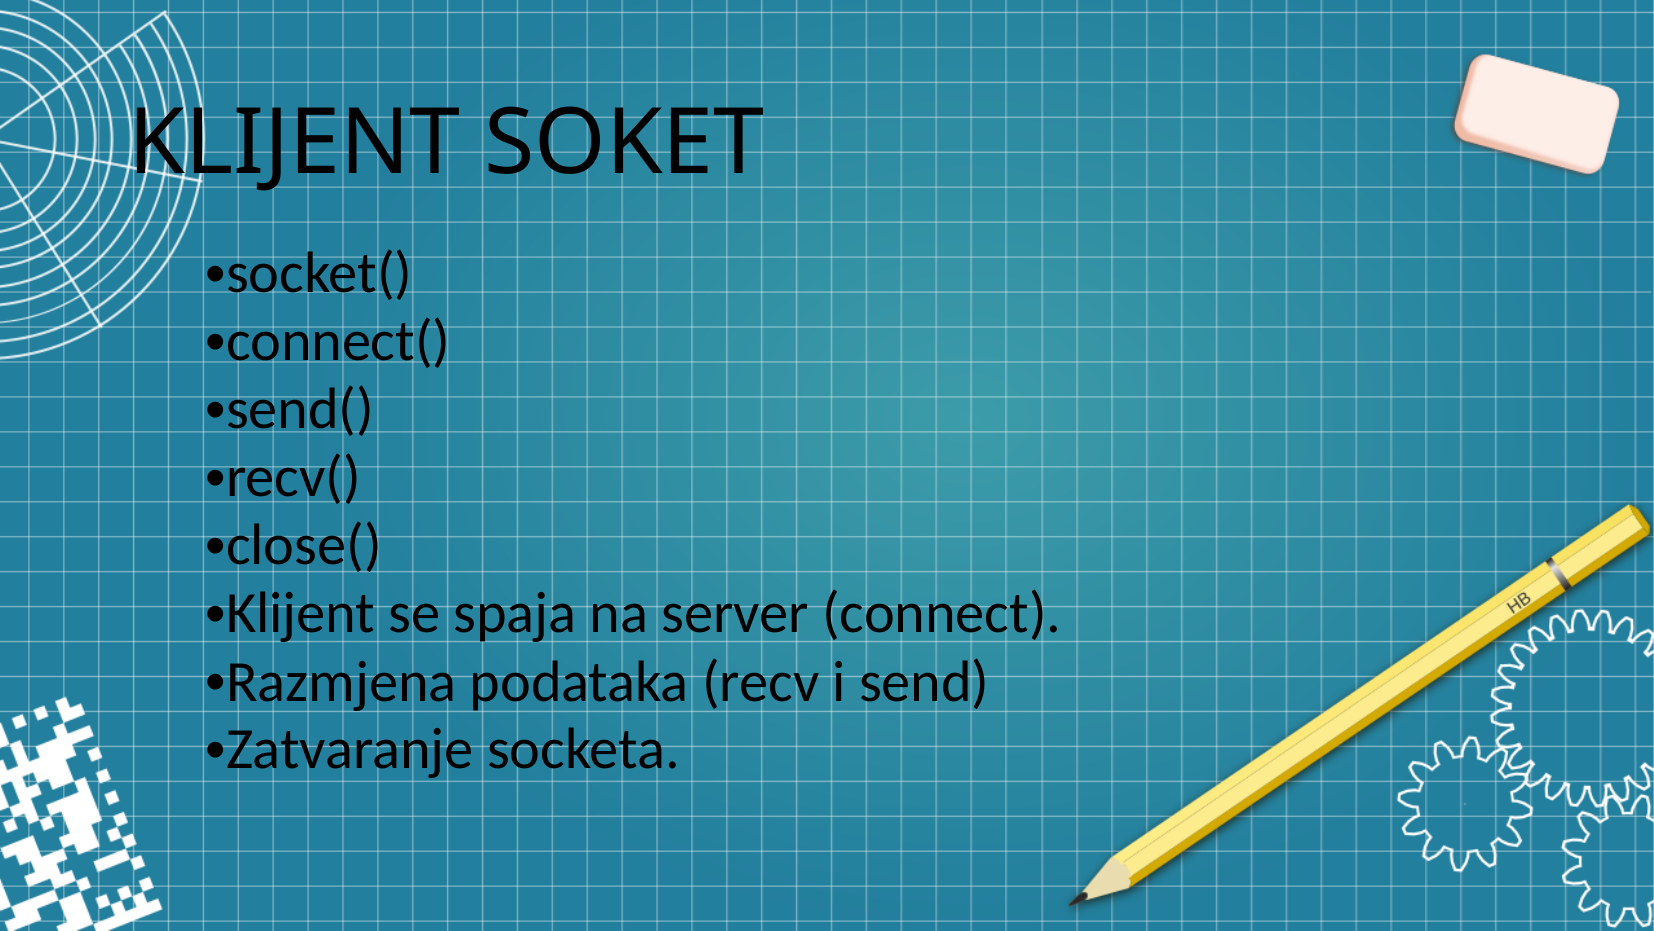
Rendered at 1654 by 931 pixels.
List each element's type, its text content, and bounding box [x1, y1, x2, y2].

picture [0, 0, 1654, 931]
list socket() connect() send() recv() close() Klijent se spaja na server (connect). Razmjena podataka (recv i send) Zatvaranje socketa. [113, 247, 1540, 838]
title KLIJENT SOKET [113, 49, 1540, 230]
